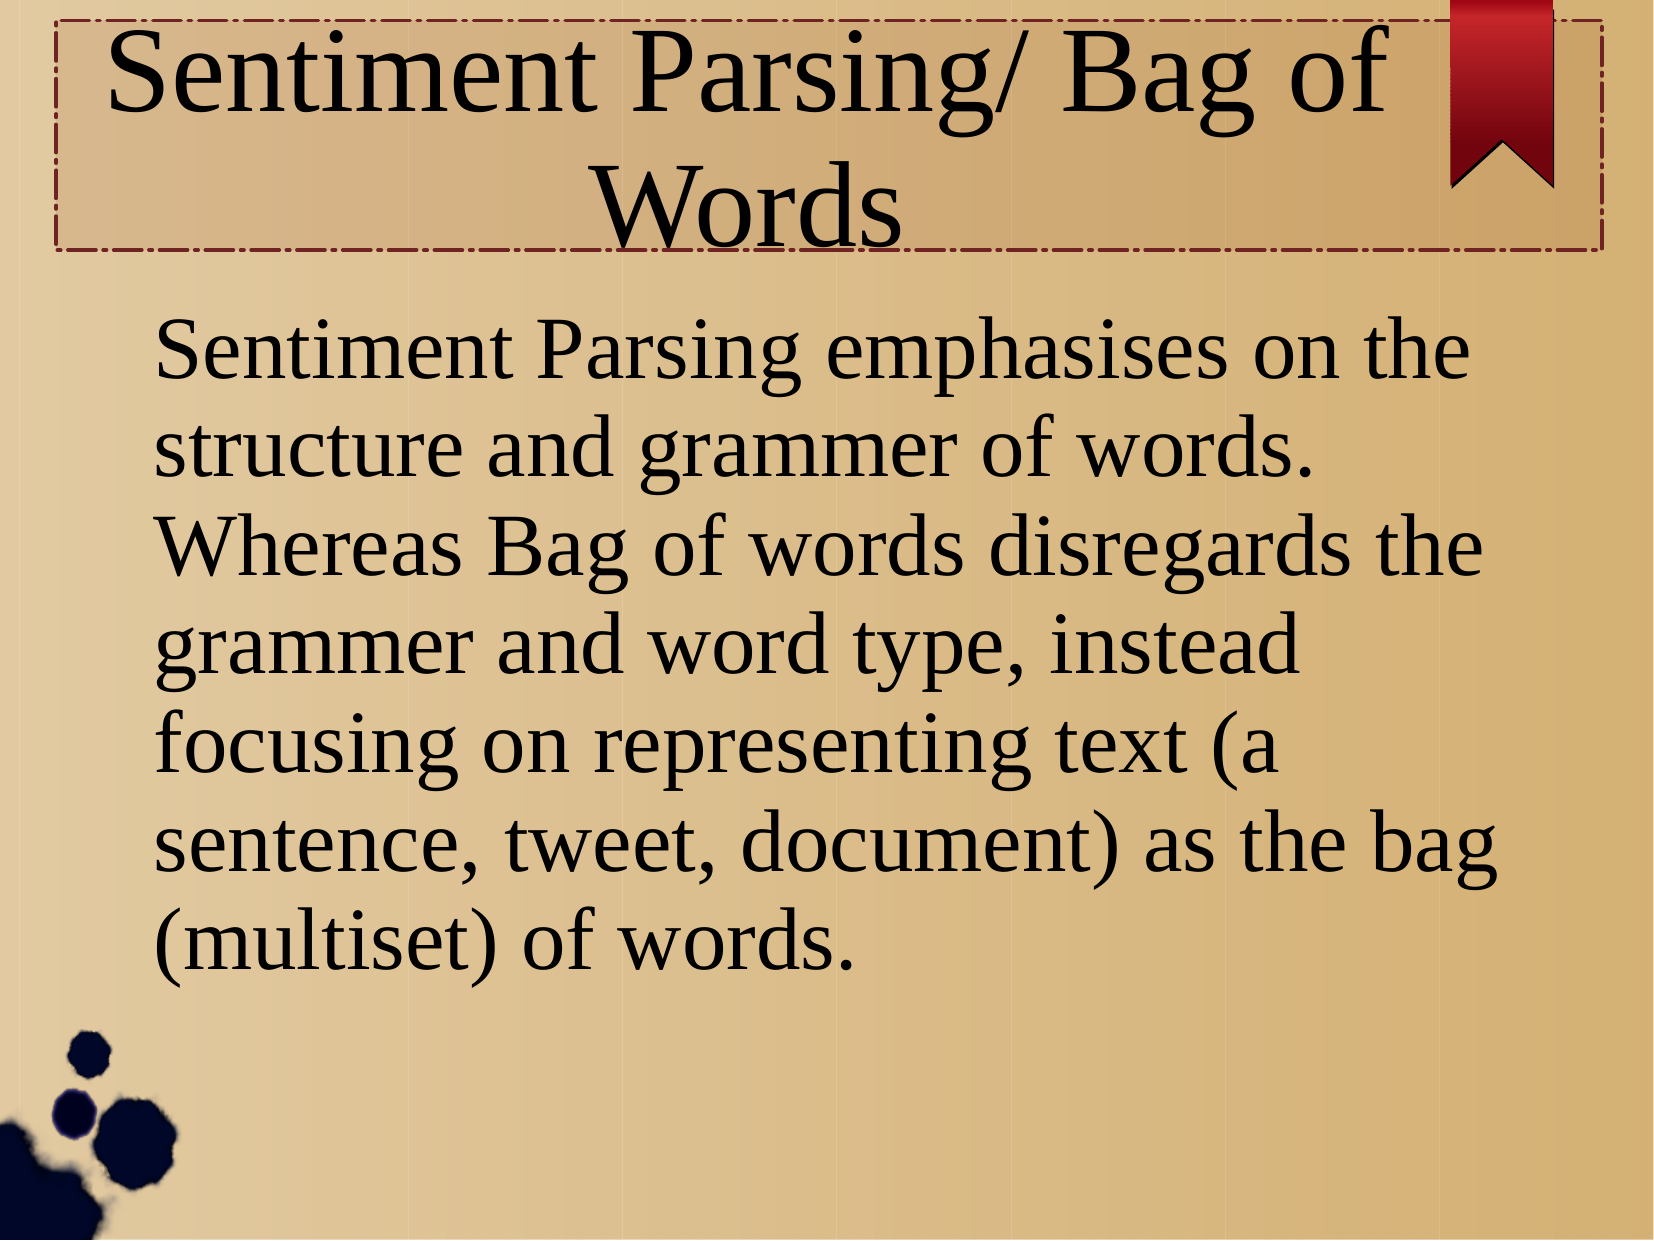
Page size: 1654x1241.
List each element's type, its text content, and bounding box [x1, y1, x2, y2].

title Sentiment Parsing/ Bag of Words [82, 2, 1412, 274]
list Sentiment Parsing emphasises on the structure and grammer of words. Whereas Bag of words disregards the grammer and word type, instead focusing on representing text (a sentence, tweet, document) as the bag (multiset) of words. [82, 299, 1571, 1019]
